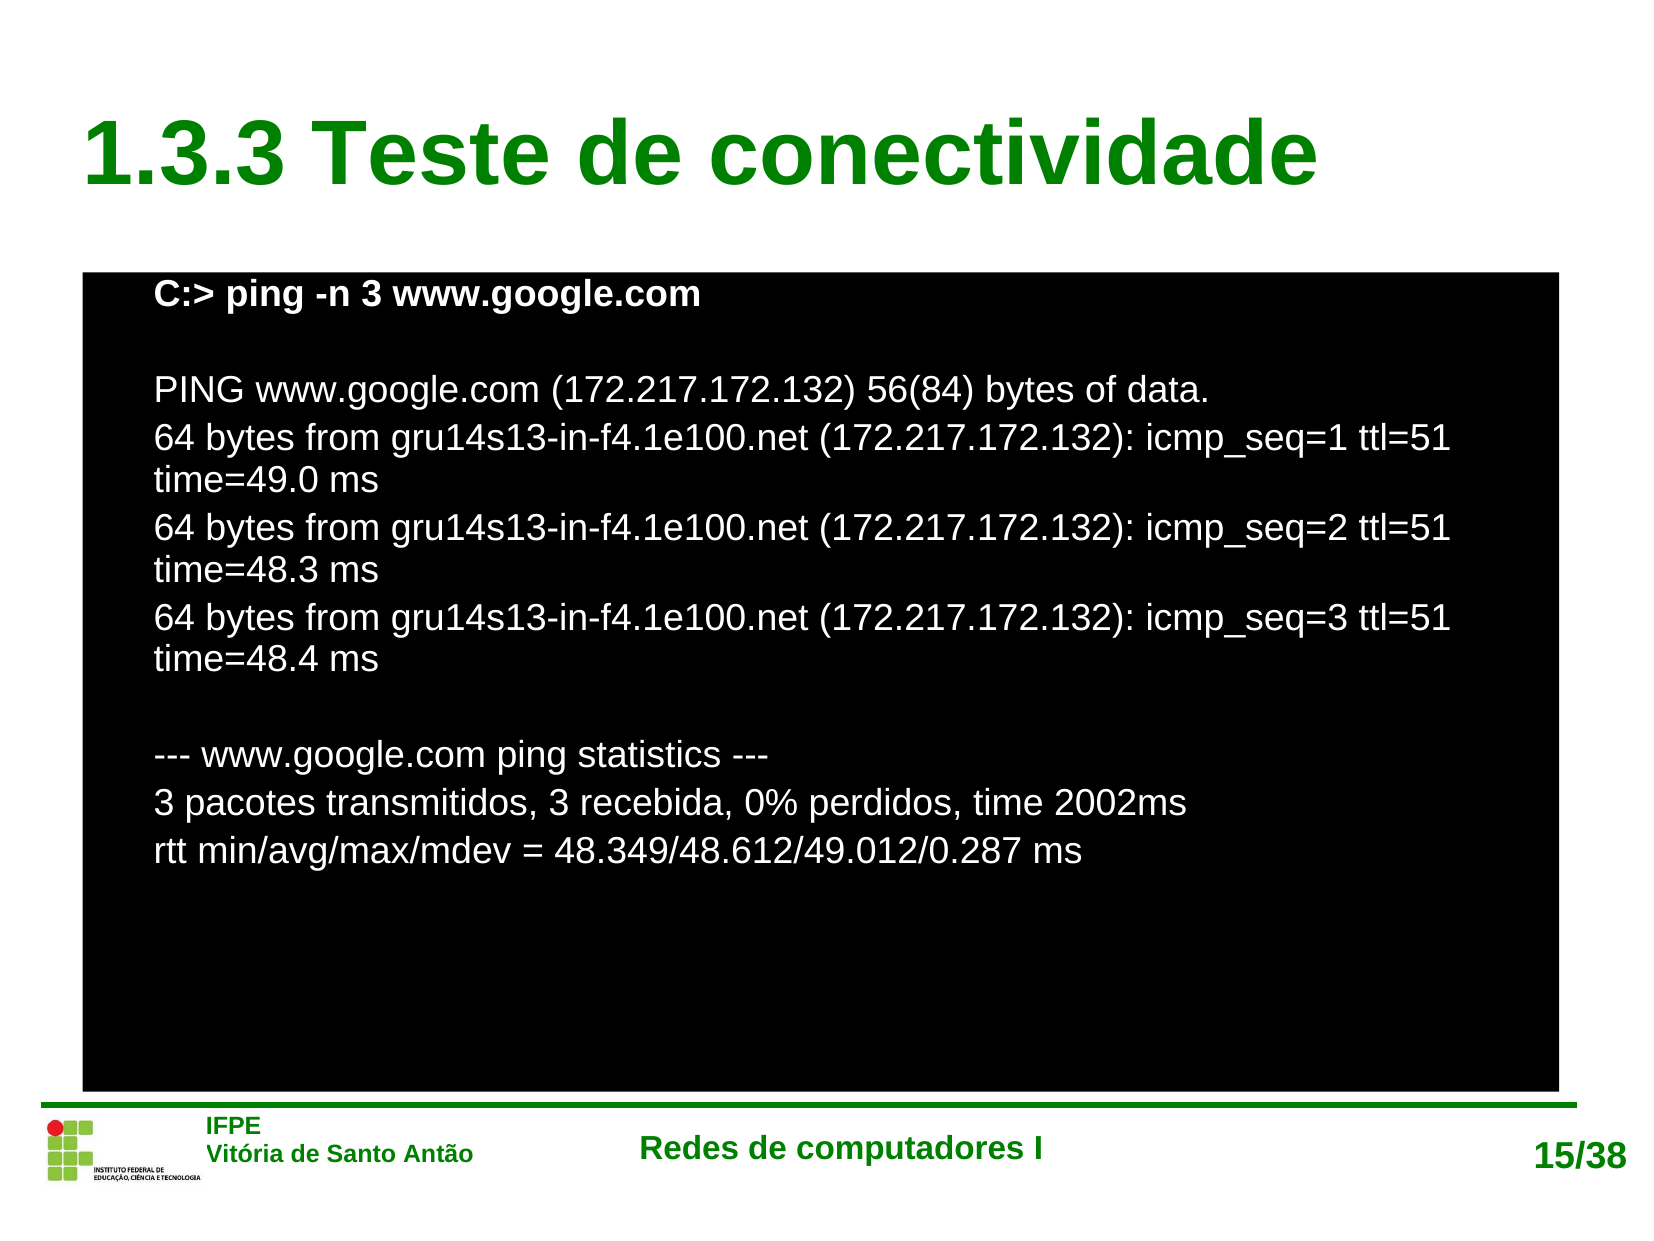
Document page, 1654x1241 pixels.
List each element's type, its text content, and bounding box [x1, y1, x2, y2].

list C:> ping -n 3 www.google.com PING www.google.com (172.217.172.132) 56(84) bytes of data. 64 bytes from gru14s13-in-f4.1e100.net (172.217.172.132): icmp_seq=1 ttl=51 time=49.0 ms 64 bytes from gru14s13-in-f4.1e100.net (172.217.172.132): icmp_seq=2 ttl=51 time=48.3 ms 64 bytes from gru14s13-in-f4.1e100.net (172.217.172.132): icmp_seq=3 ttl=51 time=48.4 ms --- www.google.com ping statistics --- 3 pacotes transmitidos, 3 recebida, 0% perdidos, time 2002ms rtt min/avg/max/mdev = 48.349/48.612/49.012/0.287 ms [82, 272, 1560, 1092]
title 1.3.3 Teste de conectividade [82, 49, 1571, 257]
picture [39, 1111, 207, 1191]
